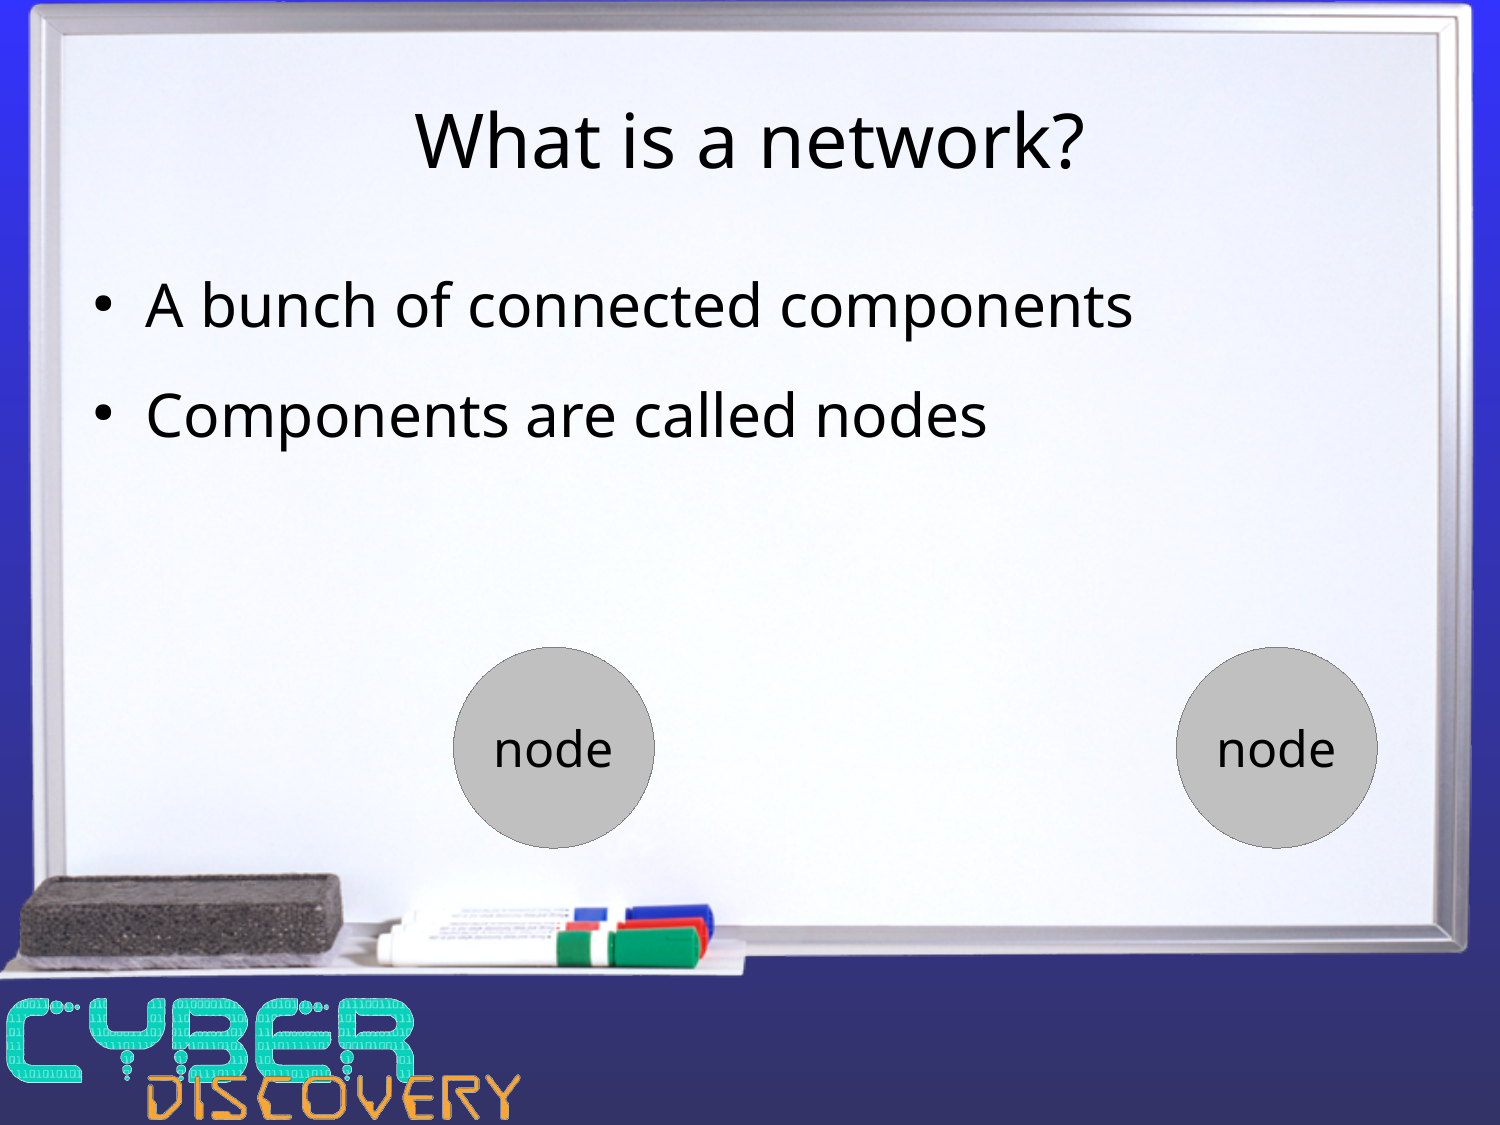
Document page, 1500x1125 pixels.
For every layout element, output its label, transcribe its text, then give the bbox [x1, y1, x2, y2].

title What is a network? [75, 45, 1426, 232]
text_box node [453, 647, 655, 849]
text_box node [1176, 647, 1378, 849]
list A bunch of connected components Components are called nodes [75, 263, 1426, 1006]
picture [0, 0, 1500, 1125]
